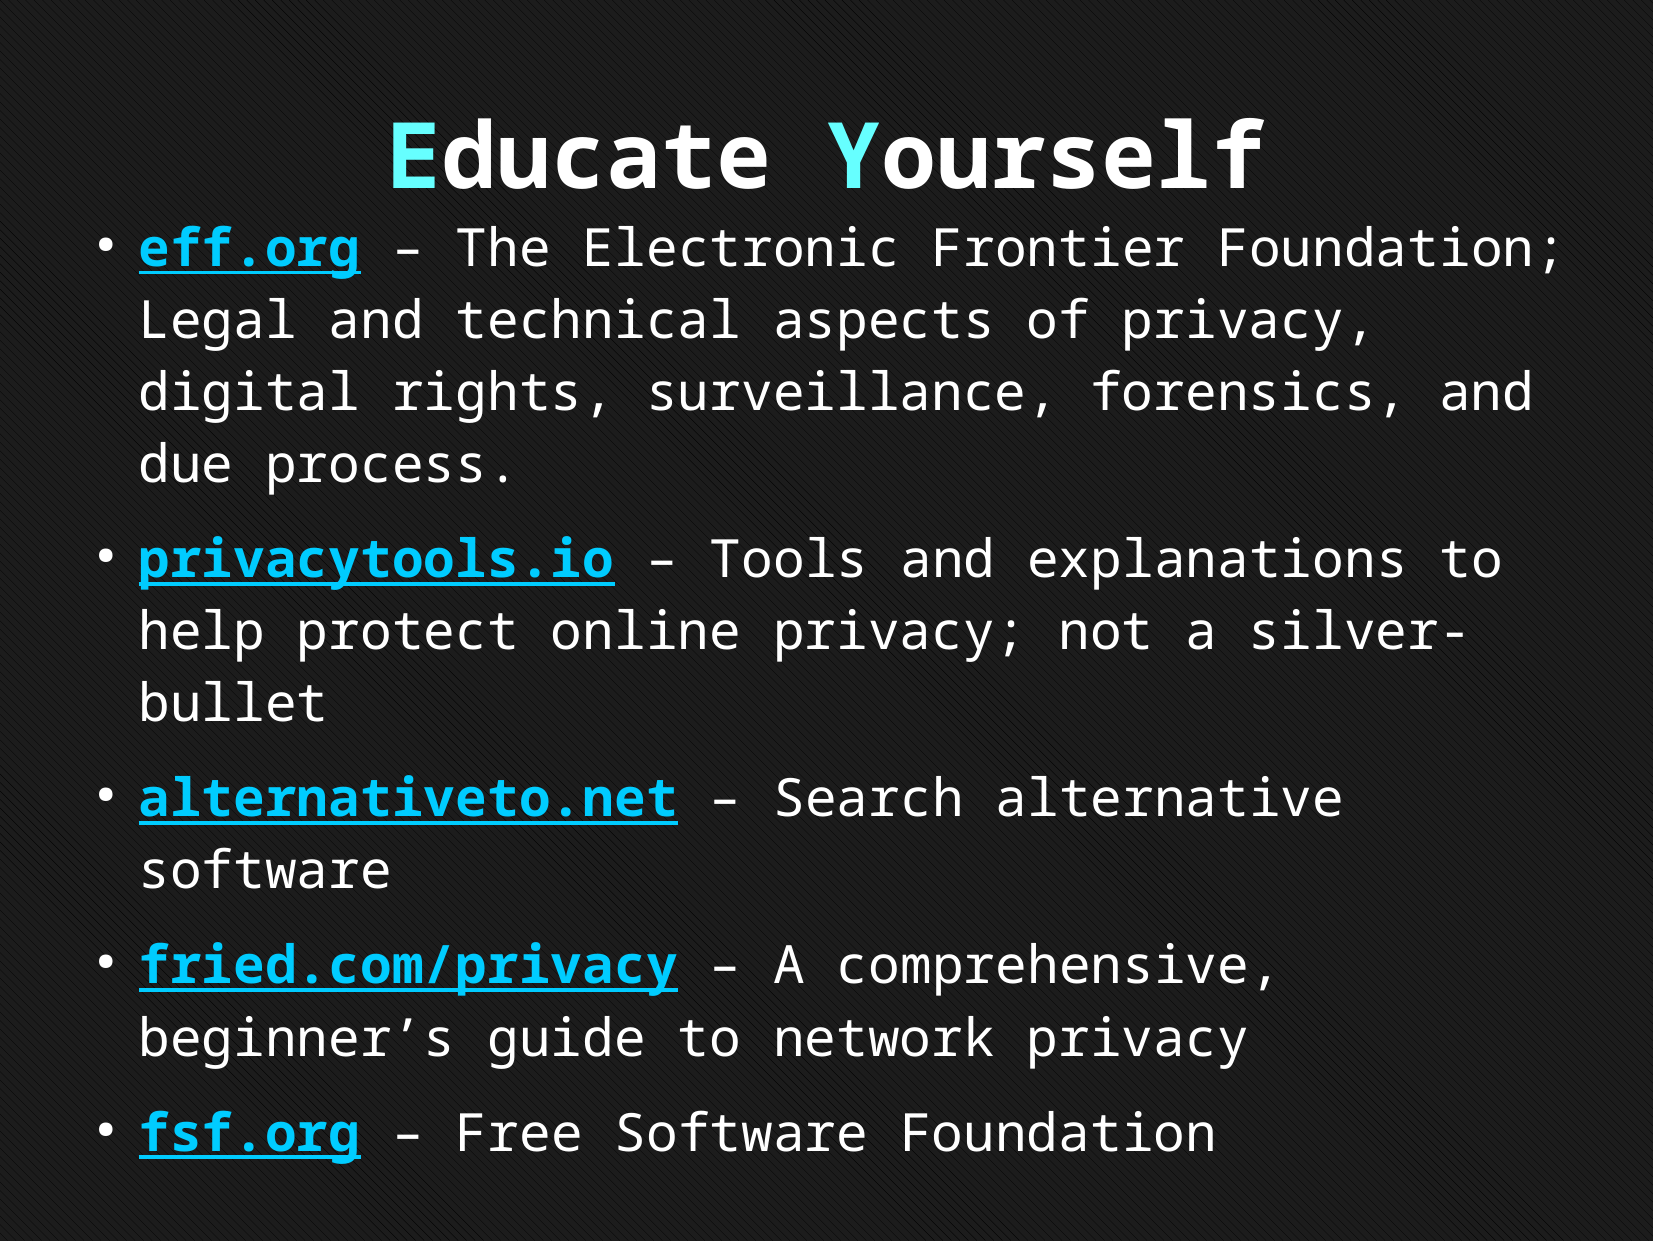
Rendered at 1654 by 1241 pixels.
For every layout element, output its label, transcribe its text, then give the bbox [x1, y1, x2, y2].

list eff.org – The Electronic Frontier Foundation; Legal and technical aspects of privacy, digital rights, surveillance, forensics, and due process. privacytools.io – Tools and explanations to help protect online privacy; not a silver-bullet alternativeto.net – Search alternative software fried.com/privacy – A comprehensive, beginner’s guide to network privacy fsf.org – Free Software Foundation [82, 210, 1571, 1171]
title Educate Yourself [82, 49, 1571, 210]
